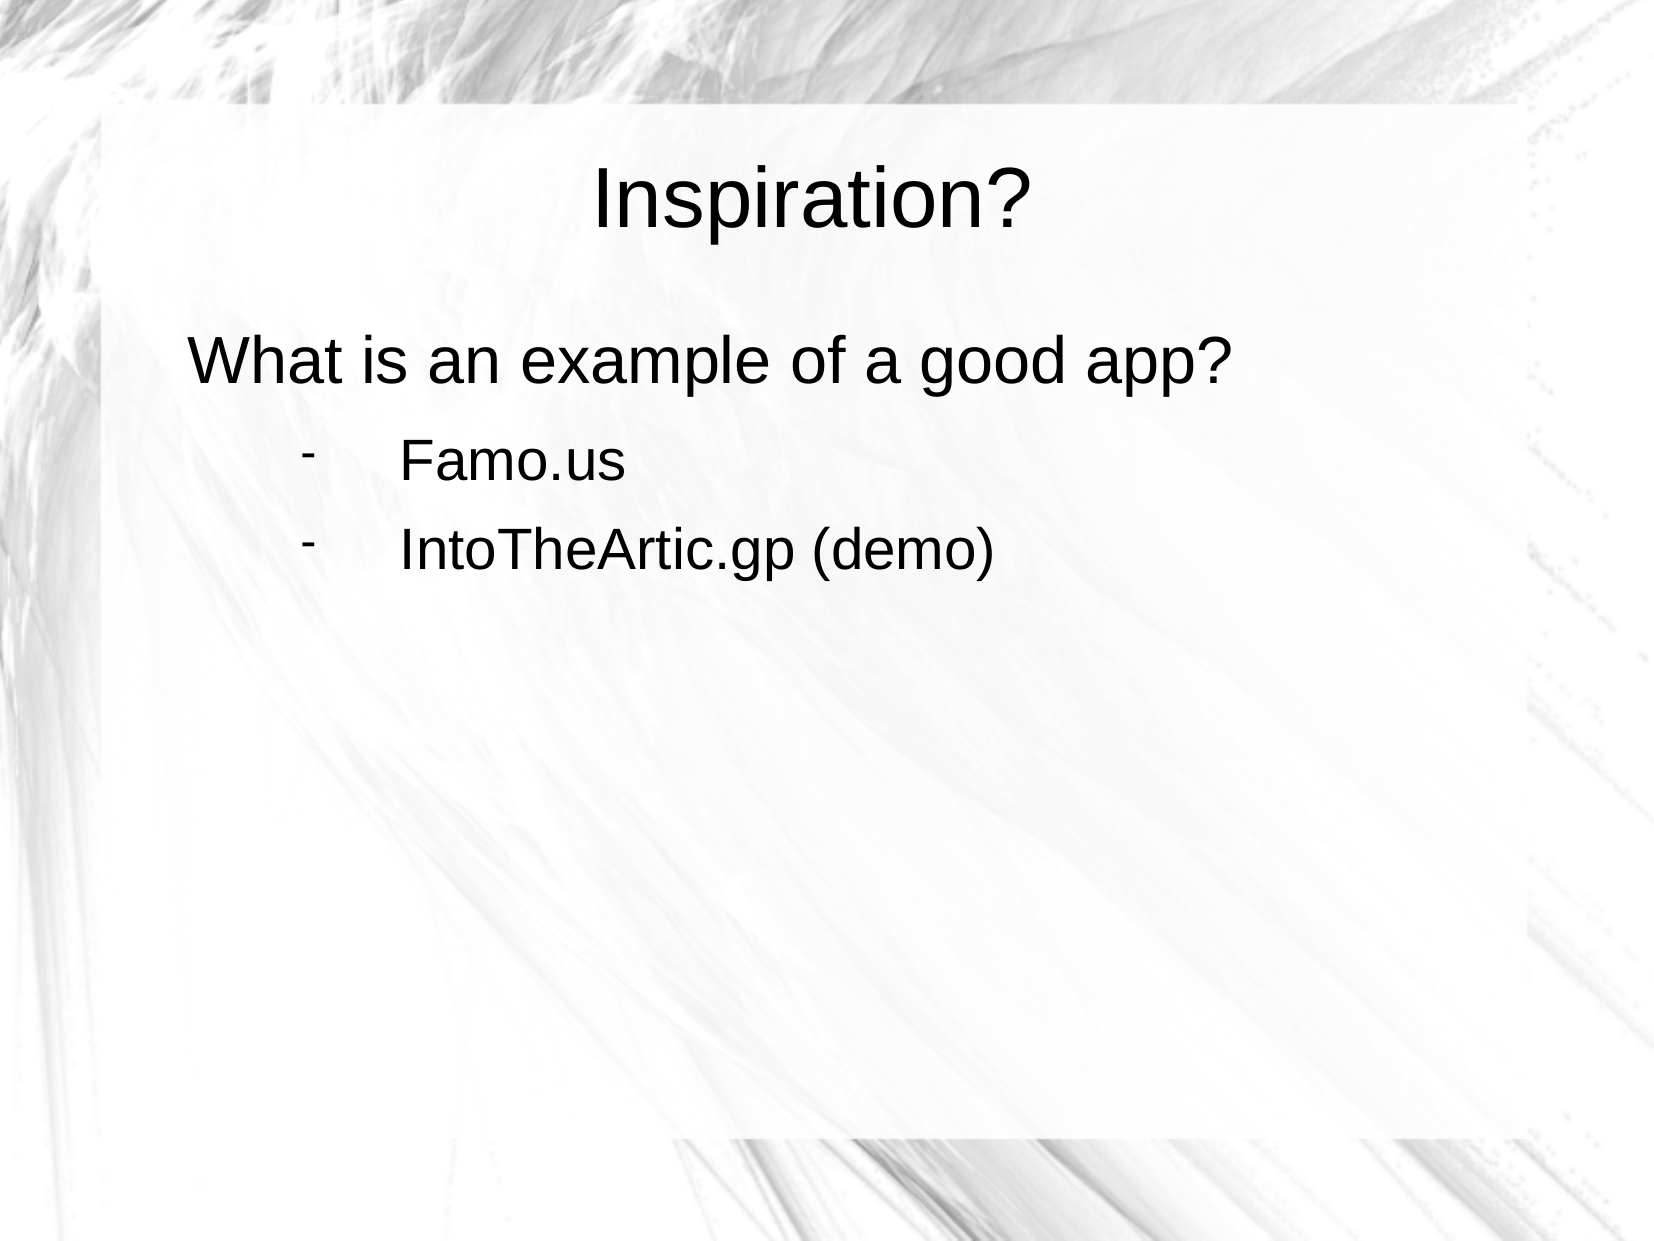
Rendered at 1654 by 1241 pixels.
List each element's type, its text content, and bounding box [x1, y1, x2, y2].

title Inspiration? [118, 112, 1506, 281]
picture [0, 0, 1654, 1241]
list What is an example of a good app? Famo.us IntoTheArtic.gp (demo) [118, 319, 1571, 946]
